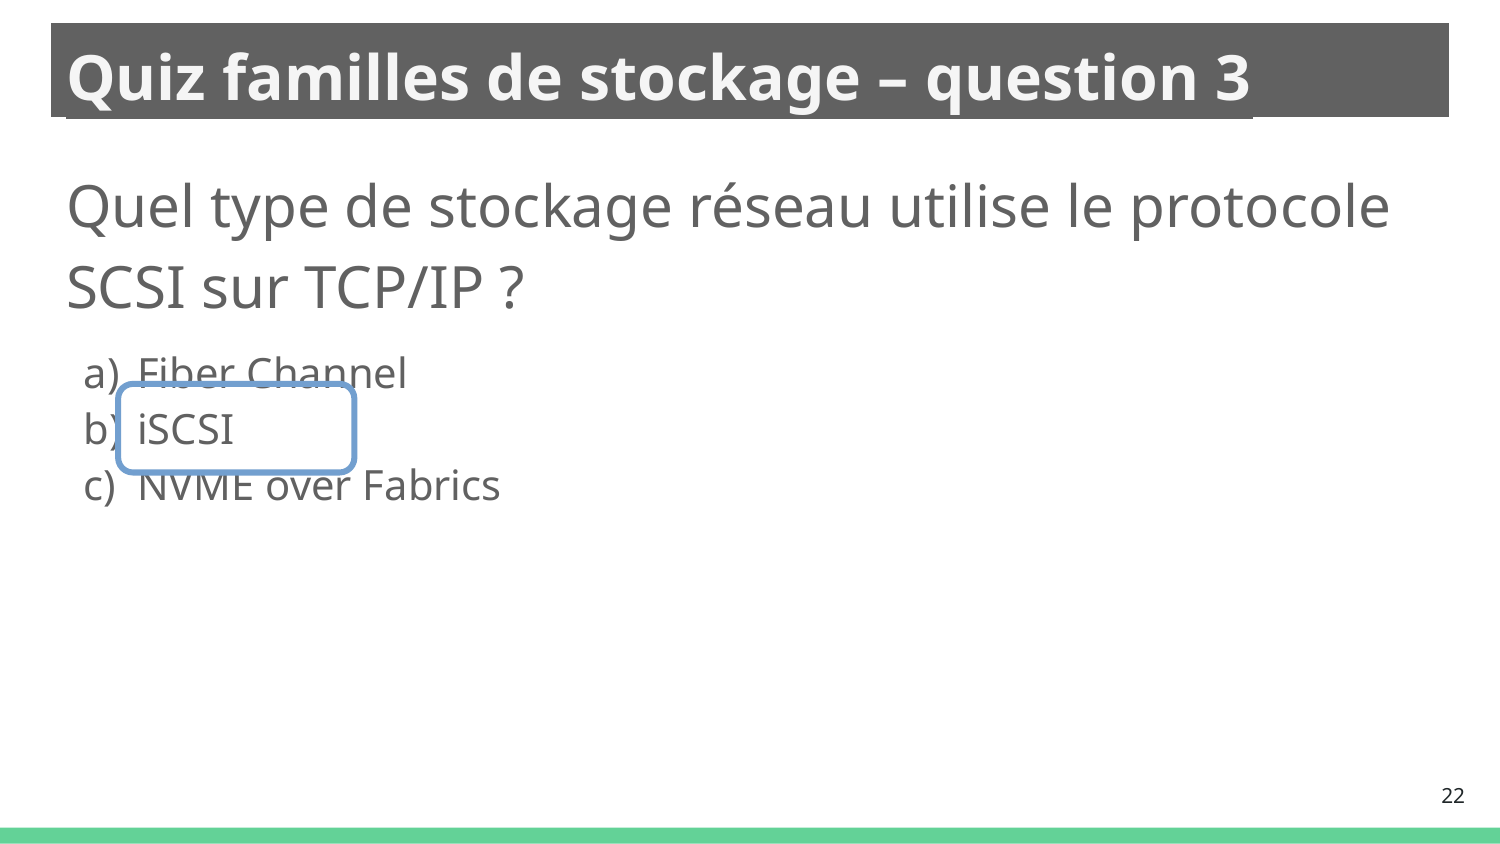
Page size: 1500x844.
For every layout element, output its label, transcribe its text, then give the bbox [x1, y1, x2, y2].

list Quel type de stockage réseau utilise le protocole SCSI sur TCP/IP ? Fiber Channel iSCSI NVME over Fabrics [51, 144, 1477, 621]
title Quiz familles de stockage – question 3 [51, 23, 1449, 117]
slide_number <numéro> [1389, 764, 1480, 830]
